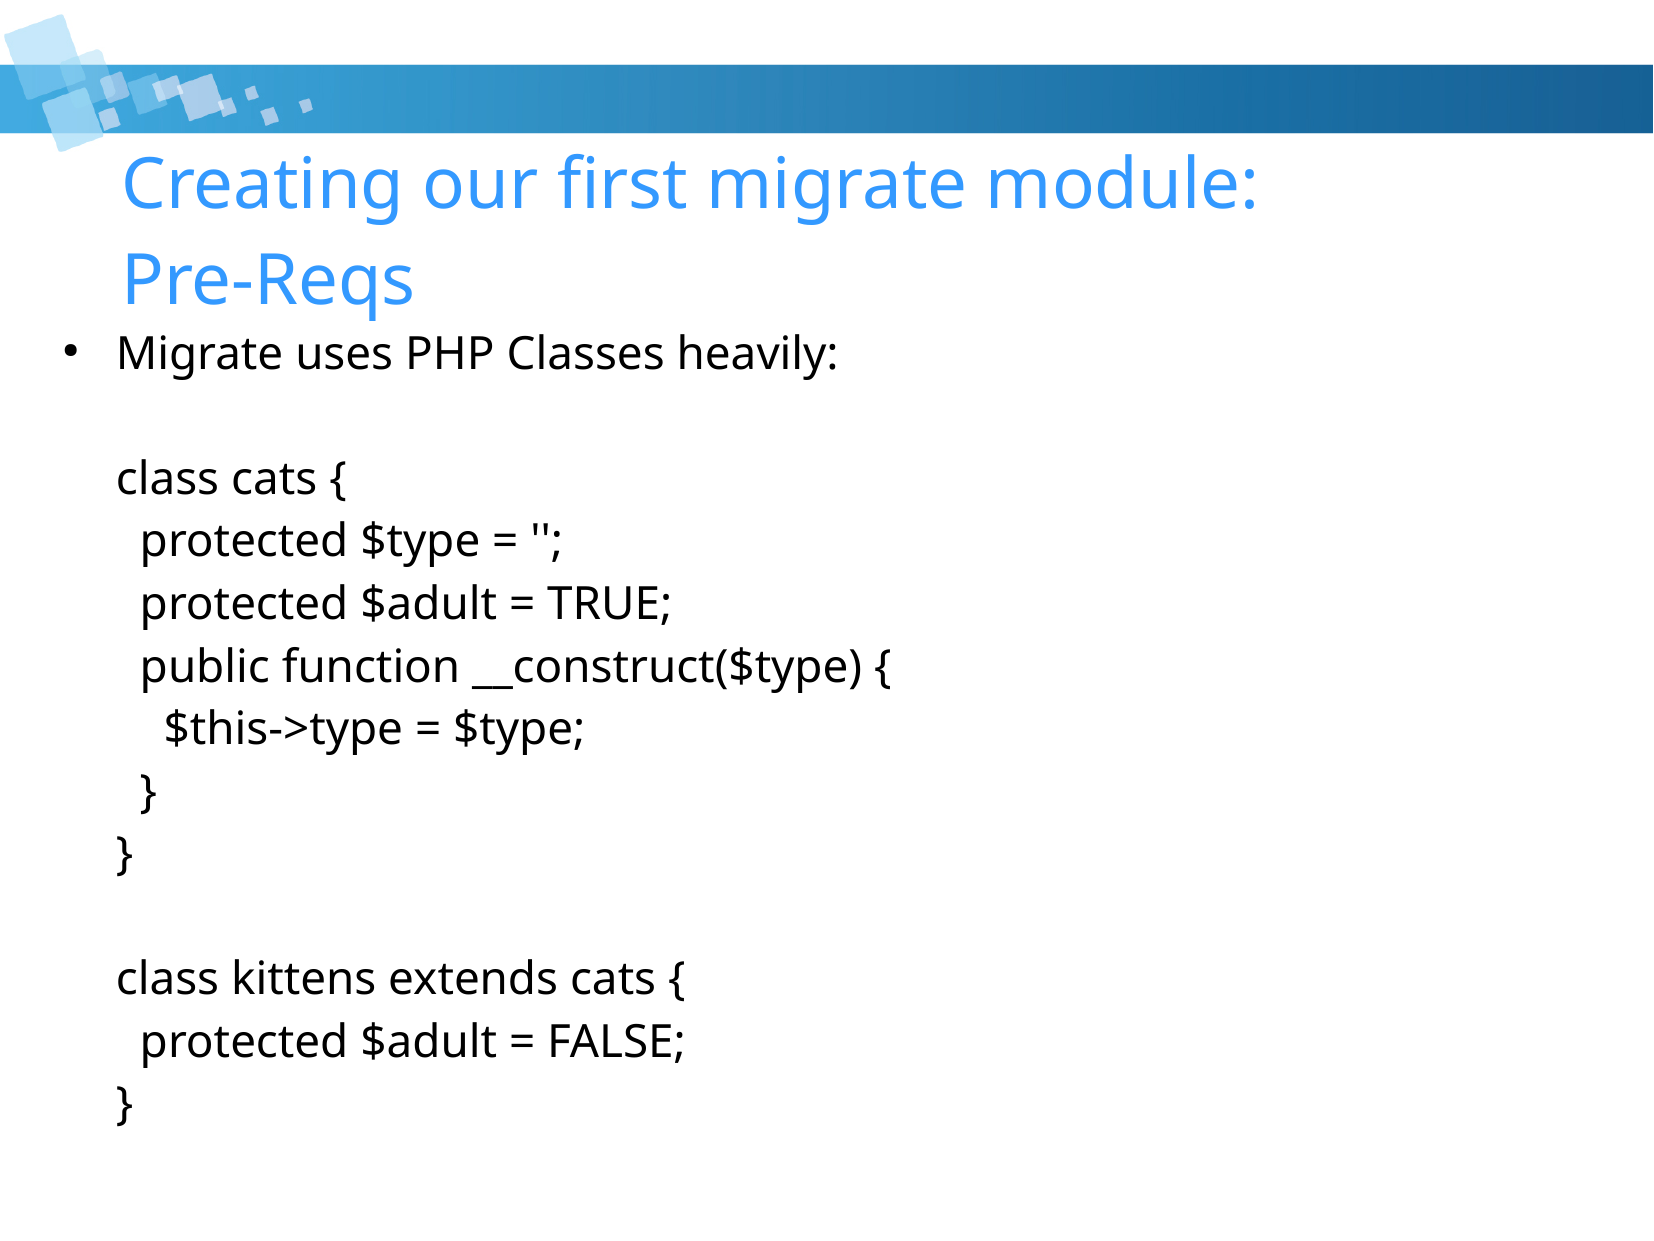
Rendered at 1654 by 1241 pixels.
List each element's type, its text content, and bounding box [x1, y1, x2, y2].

title Creating our first migrate module: Pre-Reqs [121, 125, 1534, 320]
list Migrate uses PHP Classes heavily: class cats { protected $type = ''; protected $adult = TRUE; public function __construct($type) { $this->type = $type; } } class kittens extends cats { protected $adult = FALSE; } [45, 320, 1636, 1035]
picture [0, 0, 1653, 1238]
